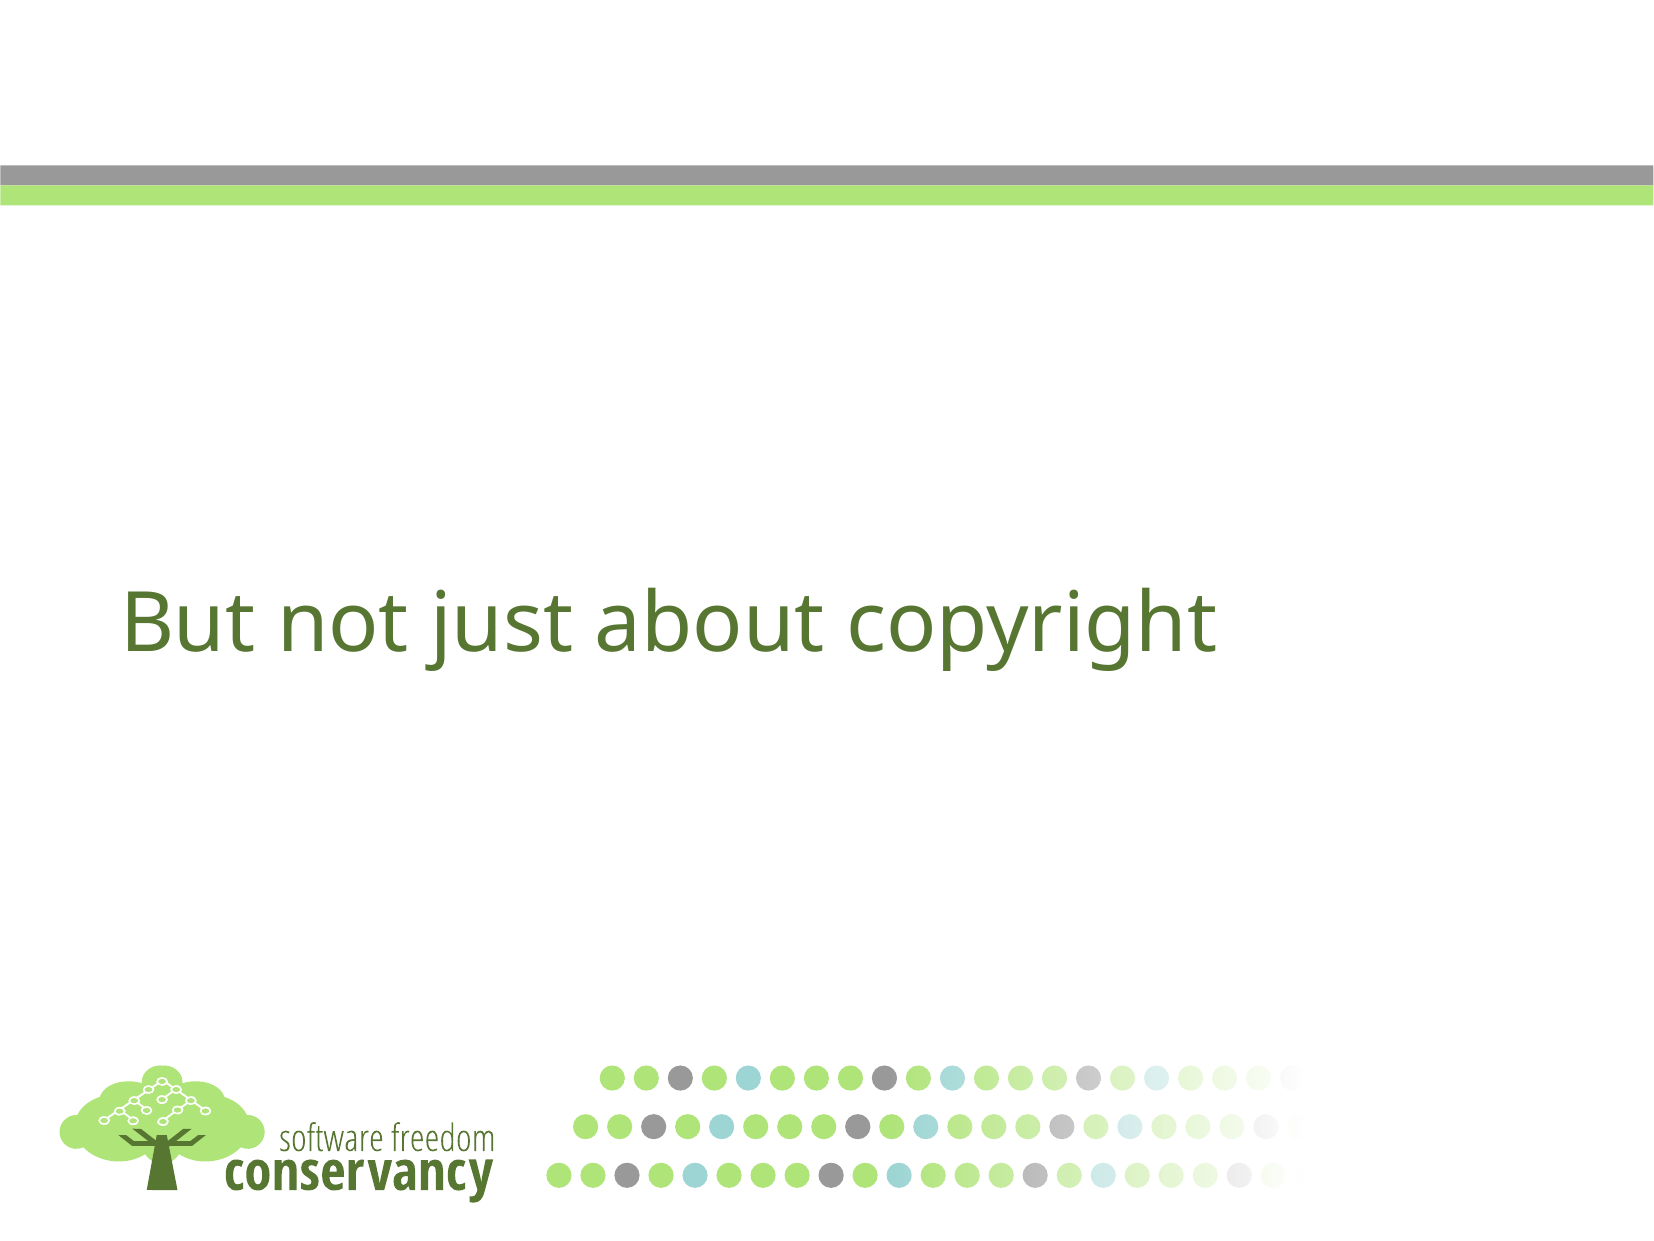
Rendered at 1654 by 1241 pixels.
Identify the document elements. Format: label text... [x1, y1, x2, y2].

title But not just about copyright [120, 473, 1576, 766]
